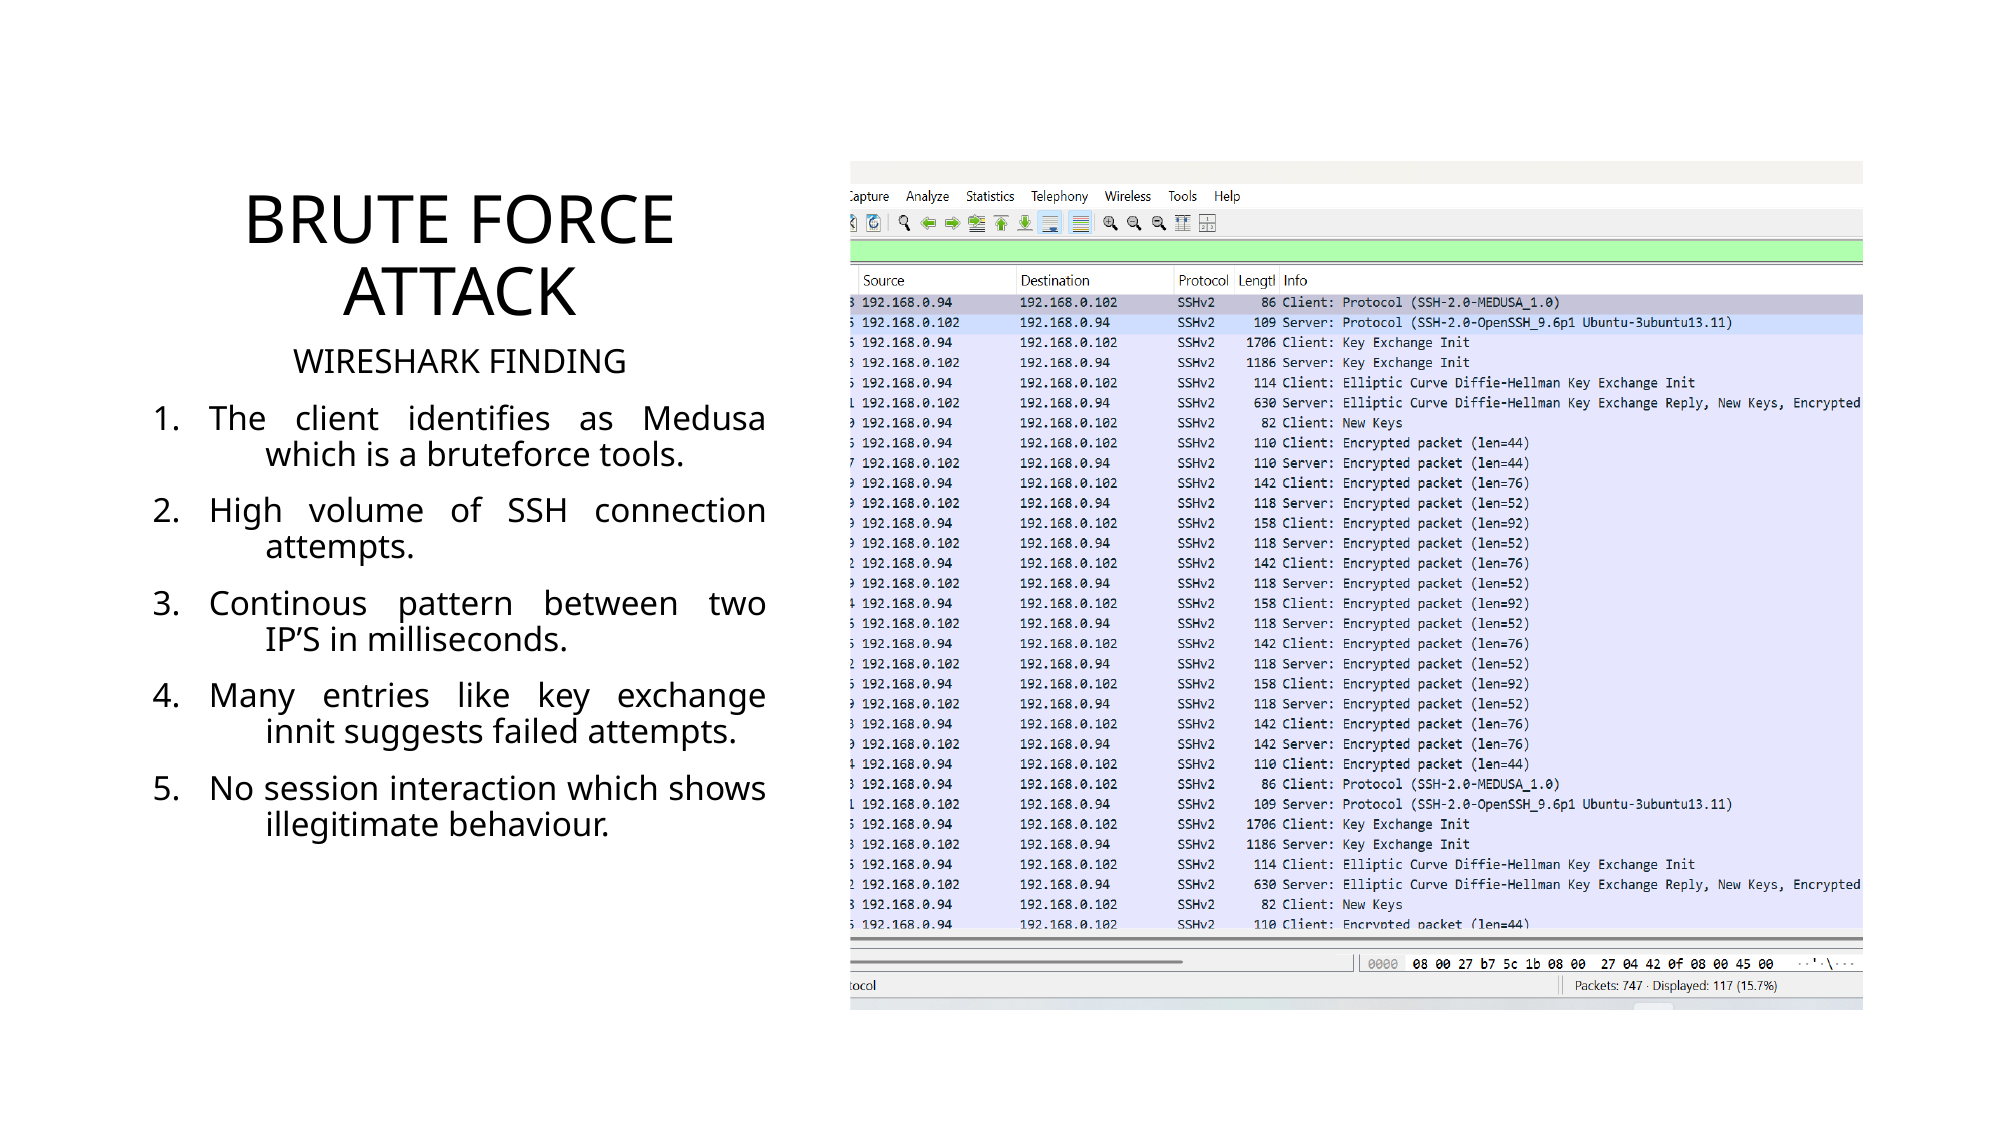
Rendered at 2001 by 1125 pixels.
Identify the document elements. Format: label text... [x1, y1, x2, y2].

title BRUTE FORCE ATTACK [137, 75, 783, 337]
list WIRESHARK FINDING The client identifies as Medusa which is a bruteforce tools. High volume of SSH connection attempts. Continous pattern between two IP’S in milliseconds. Many entries like key exchange innit suggests failed attempts. No session interaction which shows illegitimate behaviour. [137, 337, 783, 963]
picture [850, 161, 1863, 1010]
